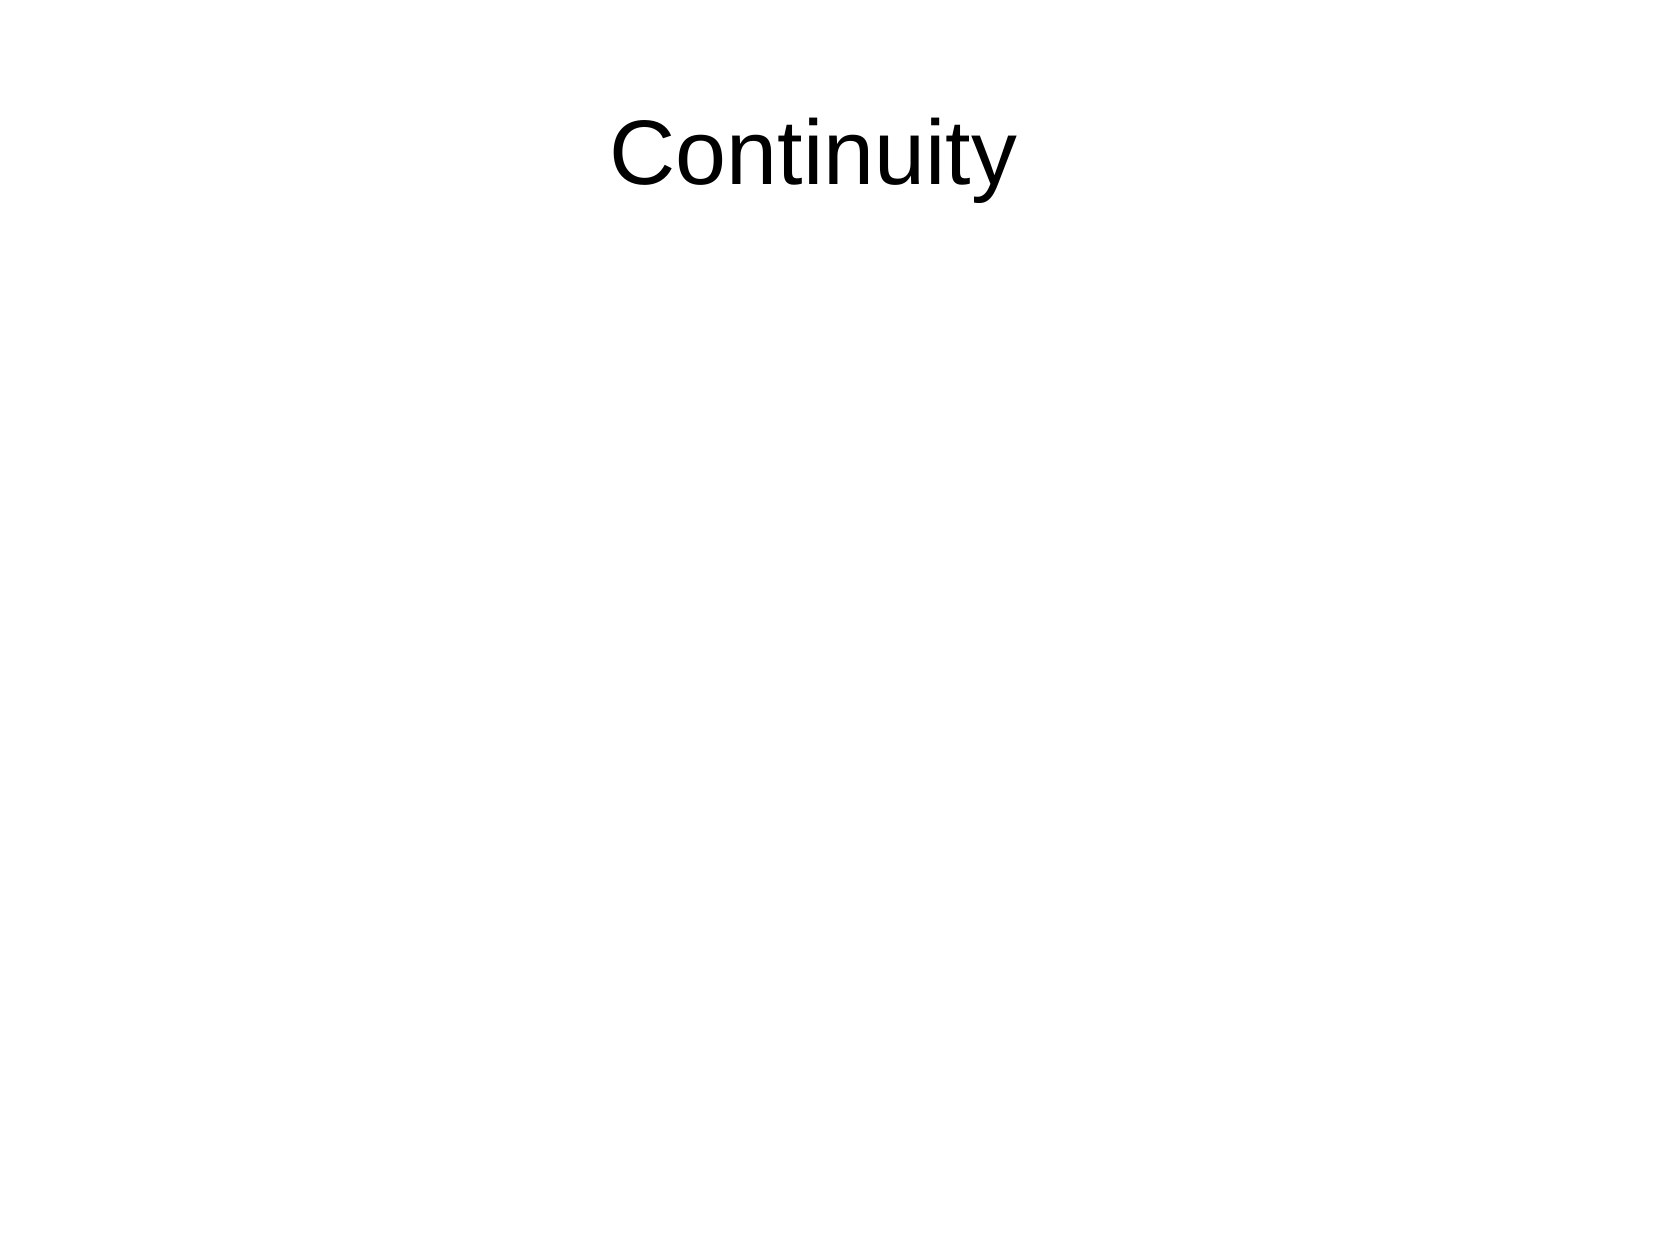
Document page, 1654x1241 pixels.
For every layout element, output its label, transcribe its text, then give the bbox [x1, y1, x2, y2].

title Continuity [82, 49, 1571, 257]
